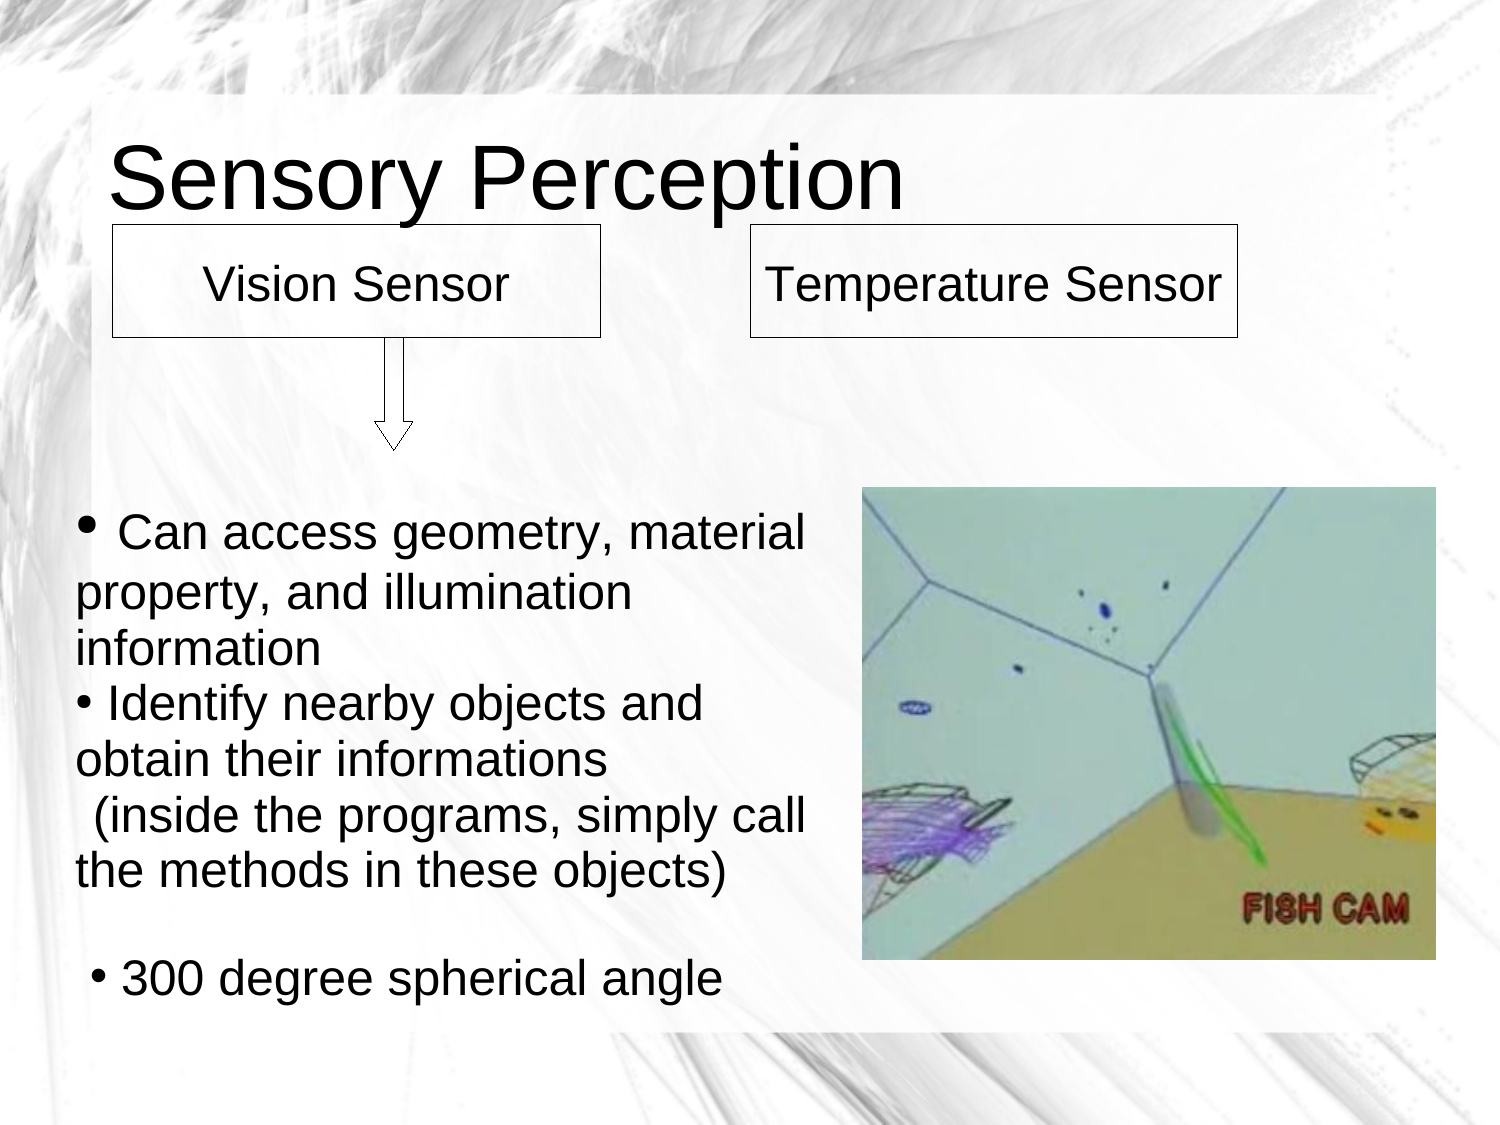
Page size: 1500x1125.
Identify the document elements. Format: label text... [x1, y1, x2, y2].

text_box Vision Sensor [112, 224, 601, 338]
text_box 300 degree spherical angle [75, 937, 751, 1013]
text_box Temperature Sensor [750, 224, 1238, 338]
title Sensory Perception [107, 101, 1367, 255]
subtitle Can access geometry, material property, and illumination information Identify nearby objects and obtain their informations (inside the programs, simply call the methods in these objects) [75, 450, 826, 938]
picture [0, 0, 1500, 1125]
